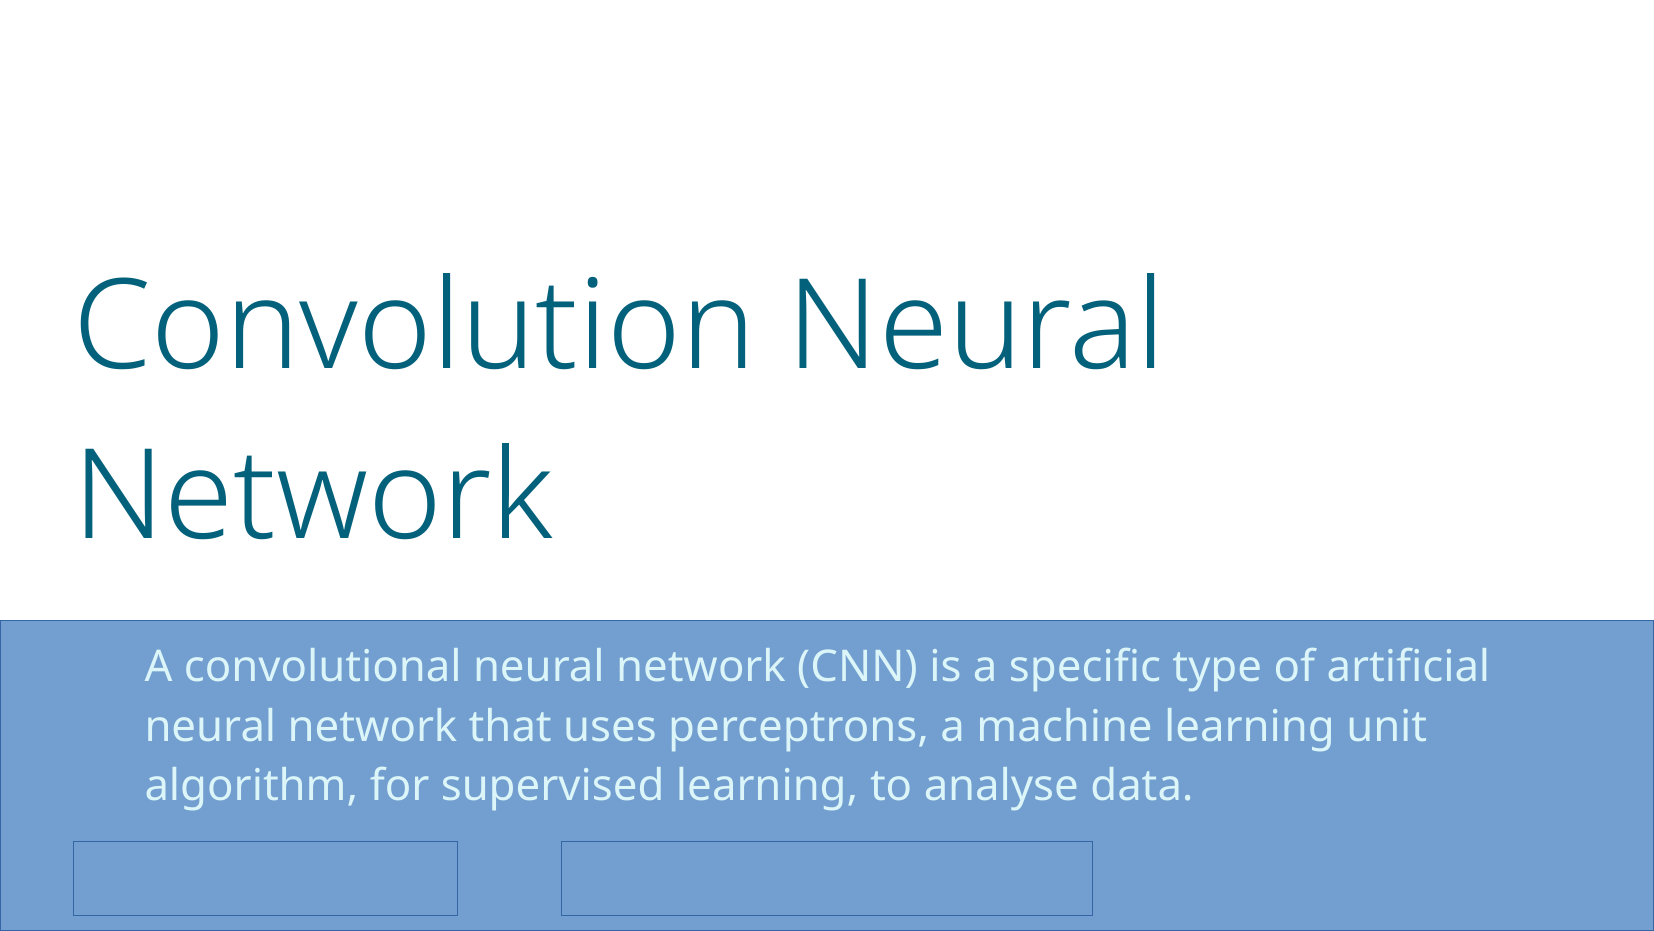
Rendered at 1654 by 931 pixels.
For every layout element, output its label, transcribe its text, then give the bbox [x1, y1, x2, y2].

title Convolution Neural Network [73, 44, 1551, 576]
list A convolutional neural network (CNN) is a specific type of artificial neural network that uses perceptrons, a machine learning unit algorithm, for supervised learning, to analyse data. [73, 634, 1551, 827]
